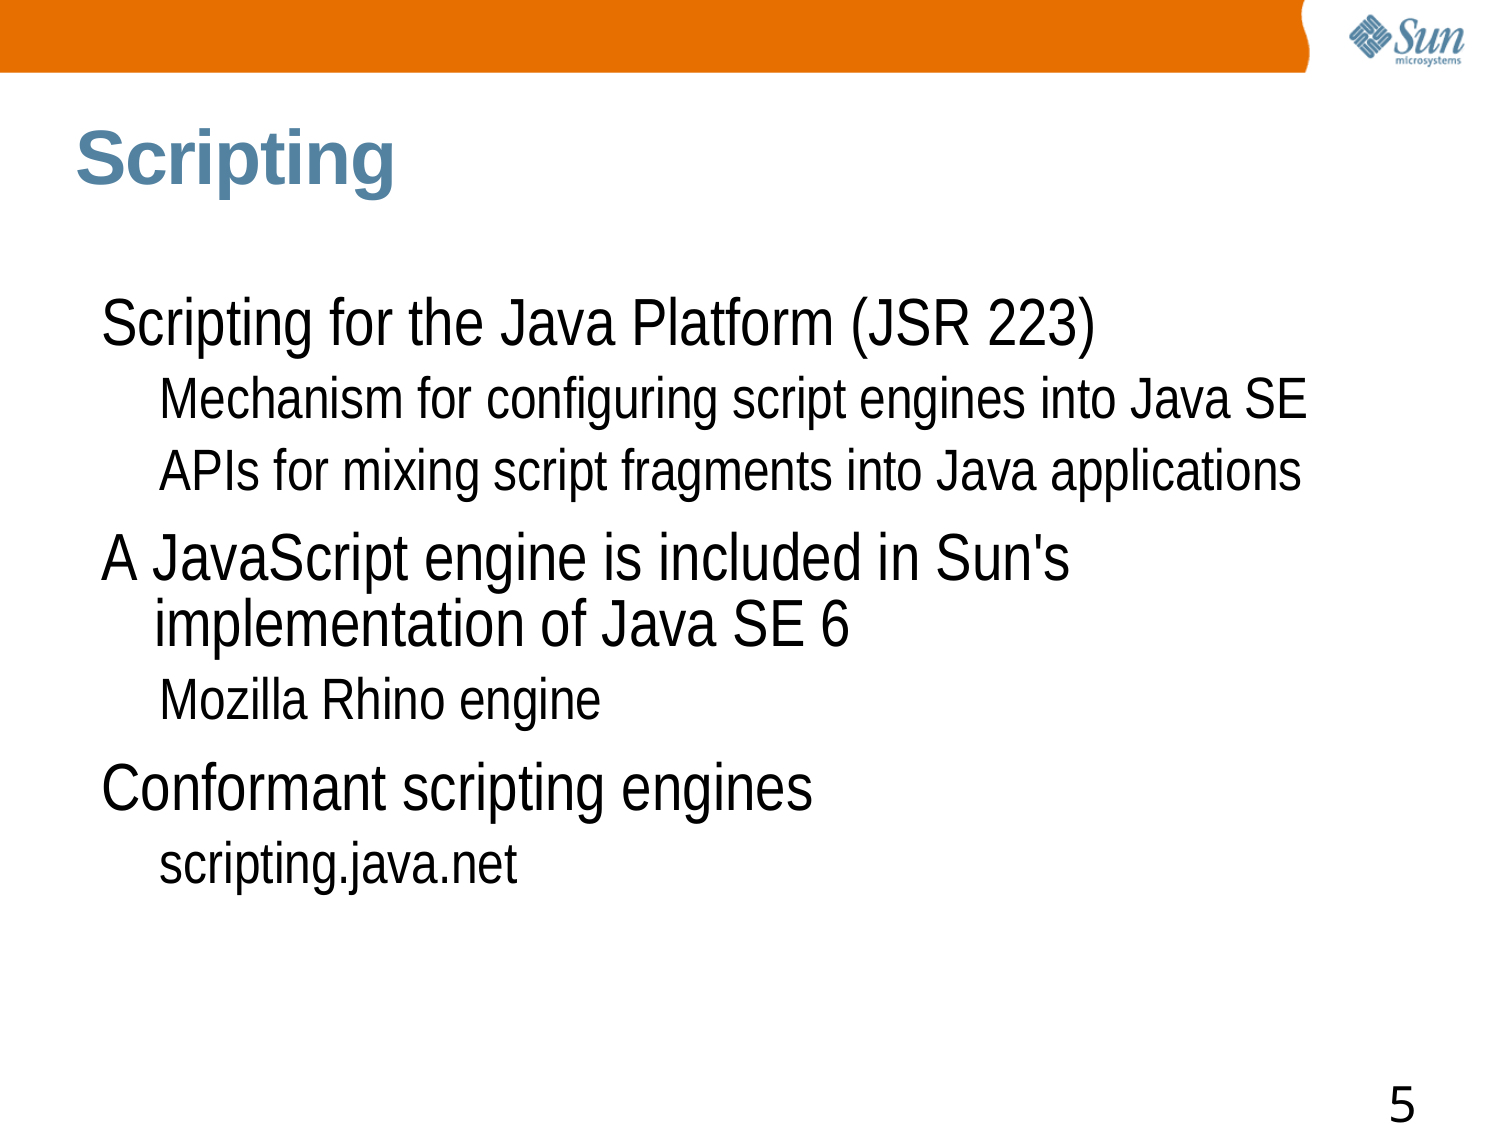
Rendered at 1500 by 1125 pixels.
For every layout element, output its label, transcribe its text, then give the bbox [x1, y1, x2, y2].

title Scripting [75, 122, 1438, 228]
picture [0, 0, 1500, 75]
list Scripting for the Java Platform (JSR 223) Mechanism for configuring script engines into Java SE APIs for mixing script fragments into Java applications A JavaScript engine is included in Sun's implementation of Java SE 6 Mozilla Rhino engine Conformant scripting engines scripting.java.net [83, 293, 1436, 1055]
